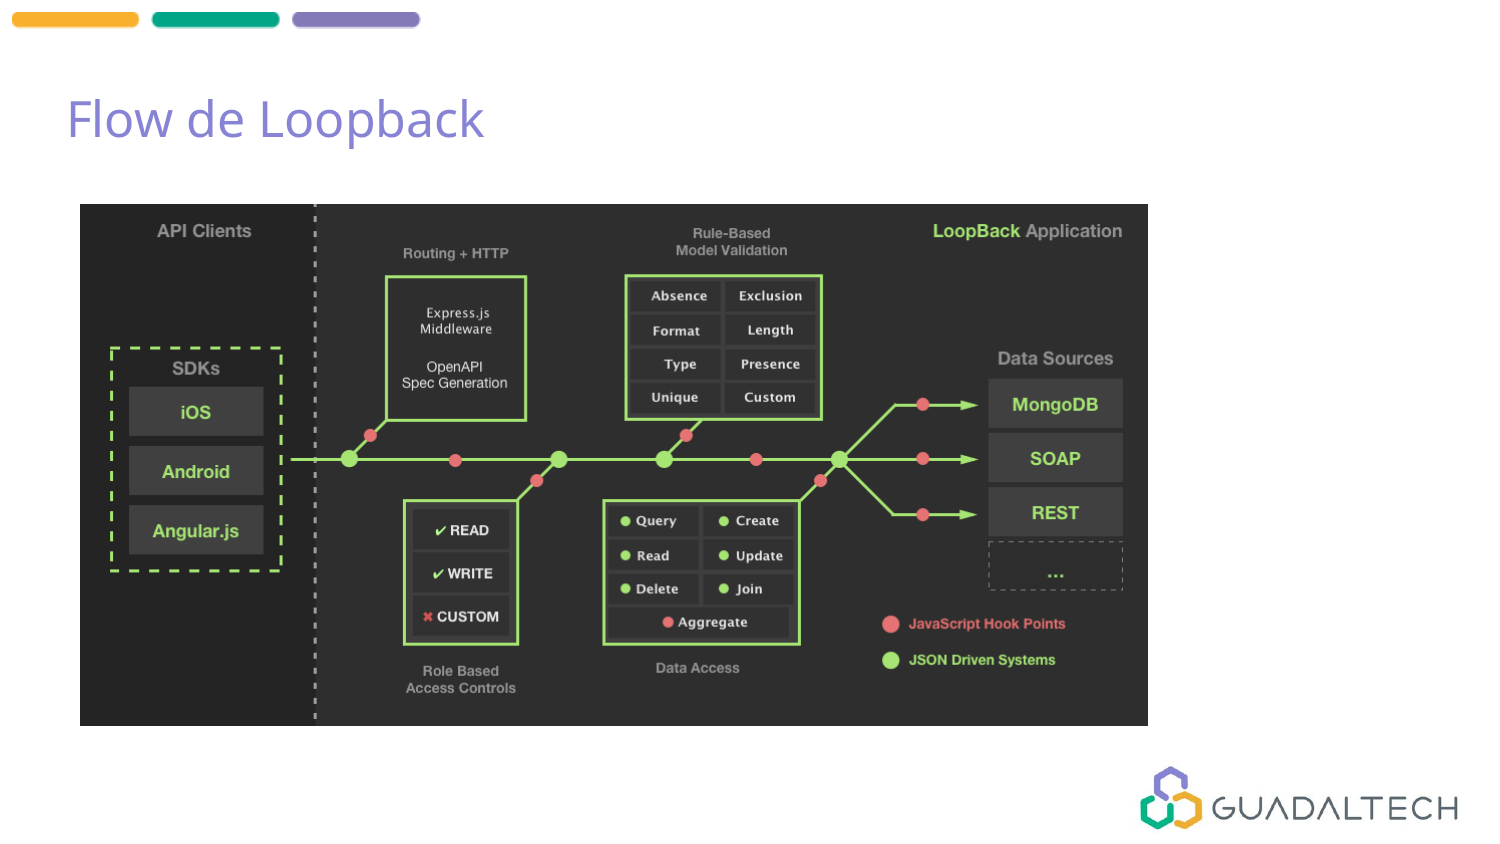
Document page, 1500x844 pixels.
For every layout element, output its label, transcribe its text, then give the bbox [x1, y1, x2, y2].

picture [1124, 761, 1473, 834]
list [51, 246, 1449, 807]
title Flow de Loopback [51, 72, 1449, 167]
picture [12, 12, 421, 29]
picture [80, 204, 1148, 727]
